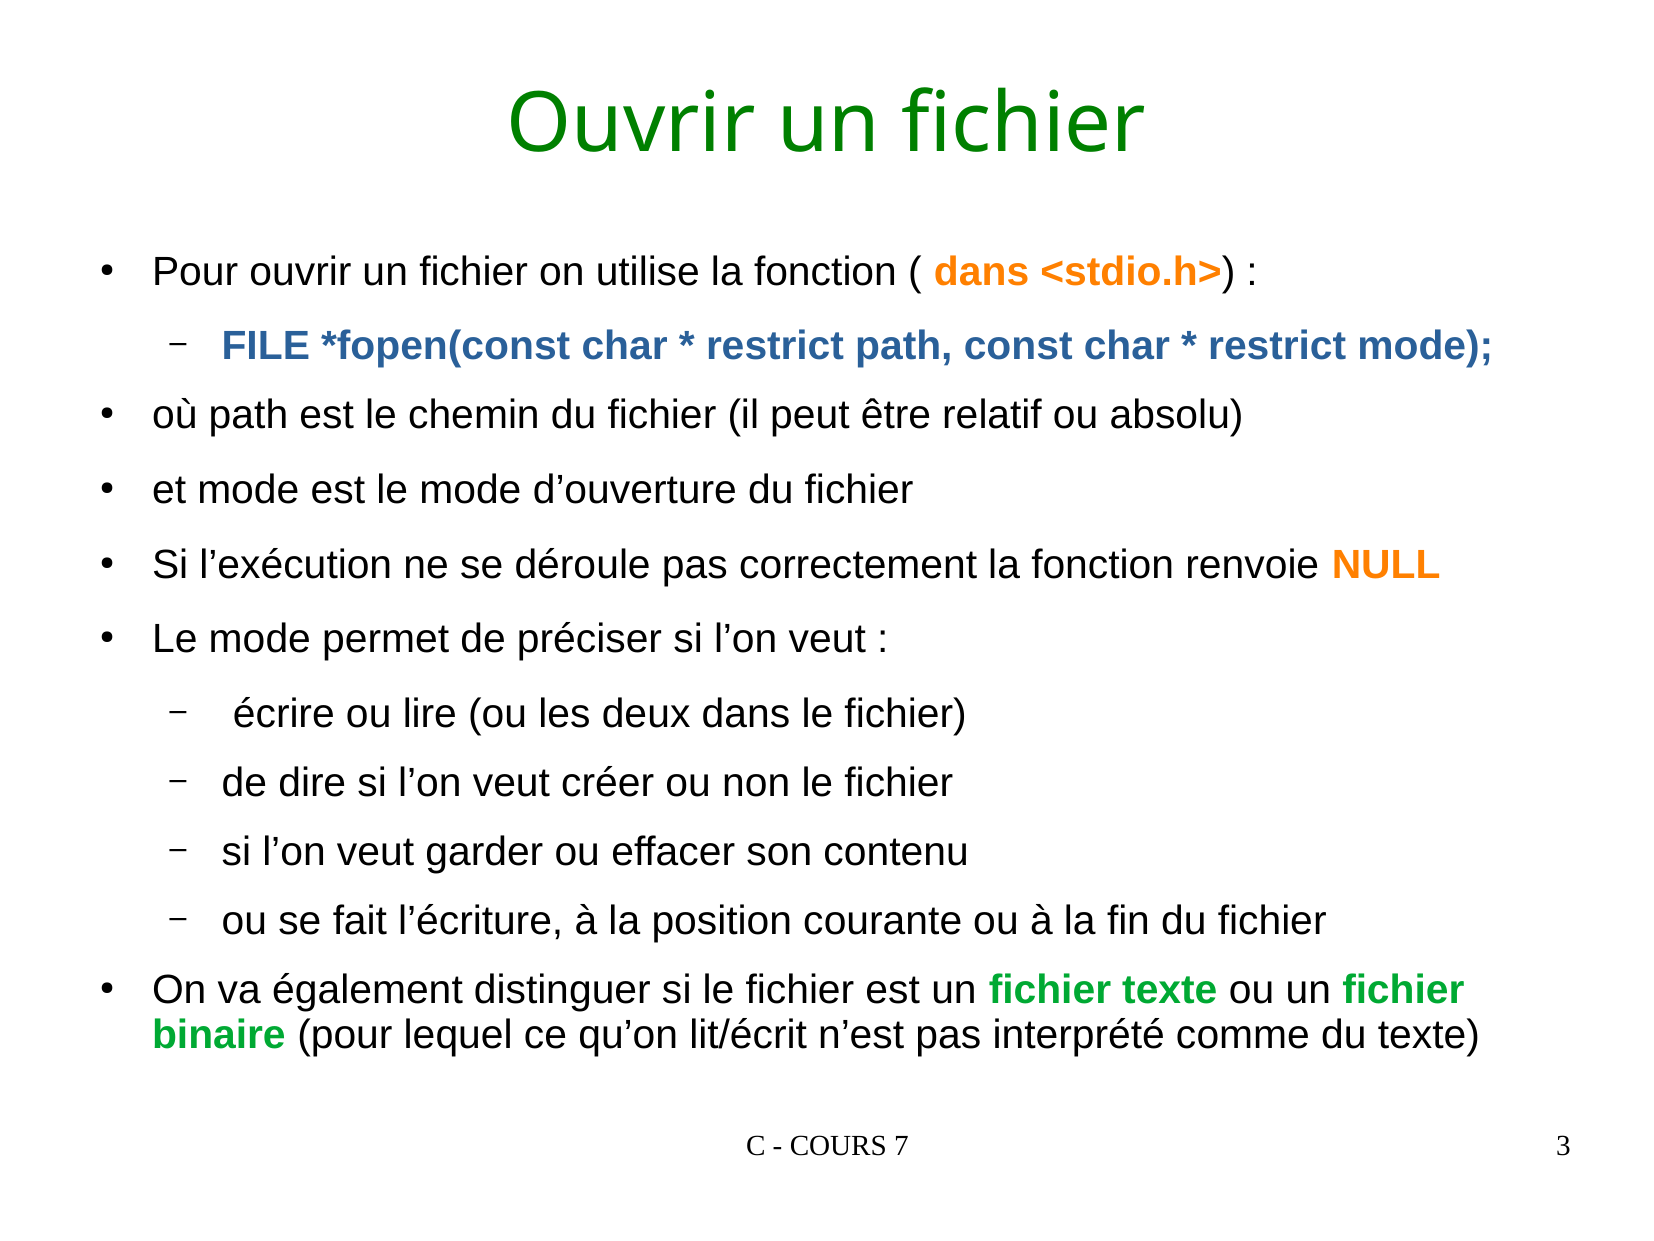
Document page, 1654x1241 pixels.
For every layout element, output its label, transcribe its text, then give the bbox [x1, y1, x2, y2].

title Ouvrir un fichier [82, 49, 1571, 189]
list Pour ouvrir un fichier on utilise la fonction ( dans <stdio.h>) : FILE *fopen(const char * restrict path, const char * restrict mode); où path est le chemin du fichier (il peut être relatif ou absolu) et mode est le mode d’ouverture du fichier Si l’exécution ne se déroule pas correctement la fonction renvoie NULL Le mode permet de préciser si l’on veut : écrire ou lire (ou les deux dans le fichier) de dire si l’on veut créer ou non le fichier si l’on veut garder ou effacer son contenu ou se fait l’écriture, à la position courante ou à la fin du fichier On va également distinguer si le fichier est un fichier texte ou un fichier binaire (pour lequel ce qu’on lit/écrit n’est pas interprété comme du texte) [82, 248, 1571, 1063]
